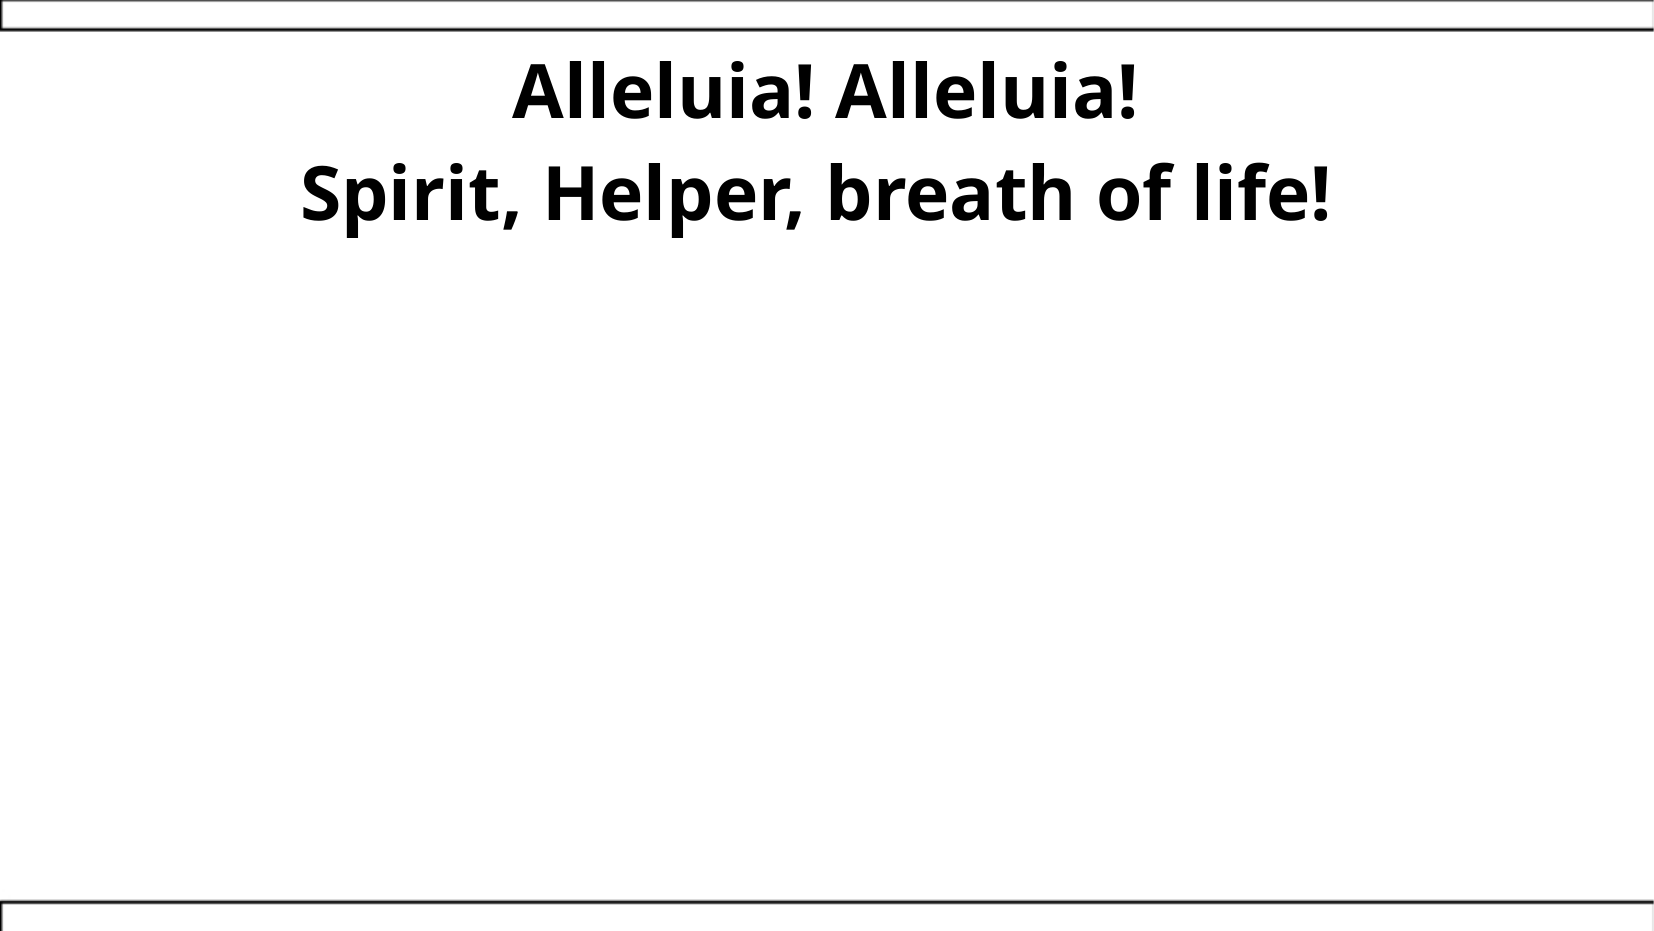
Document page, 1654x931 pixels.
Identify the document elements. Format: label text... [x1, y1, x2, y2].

picture [0, 0, 1654, 931]
text_box Alleluia! Alleluia! Spirit, Helper, breath of life! [121, 30, 1532, 245]
